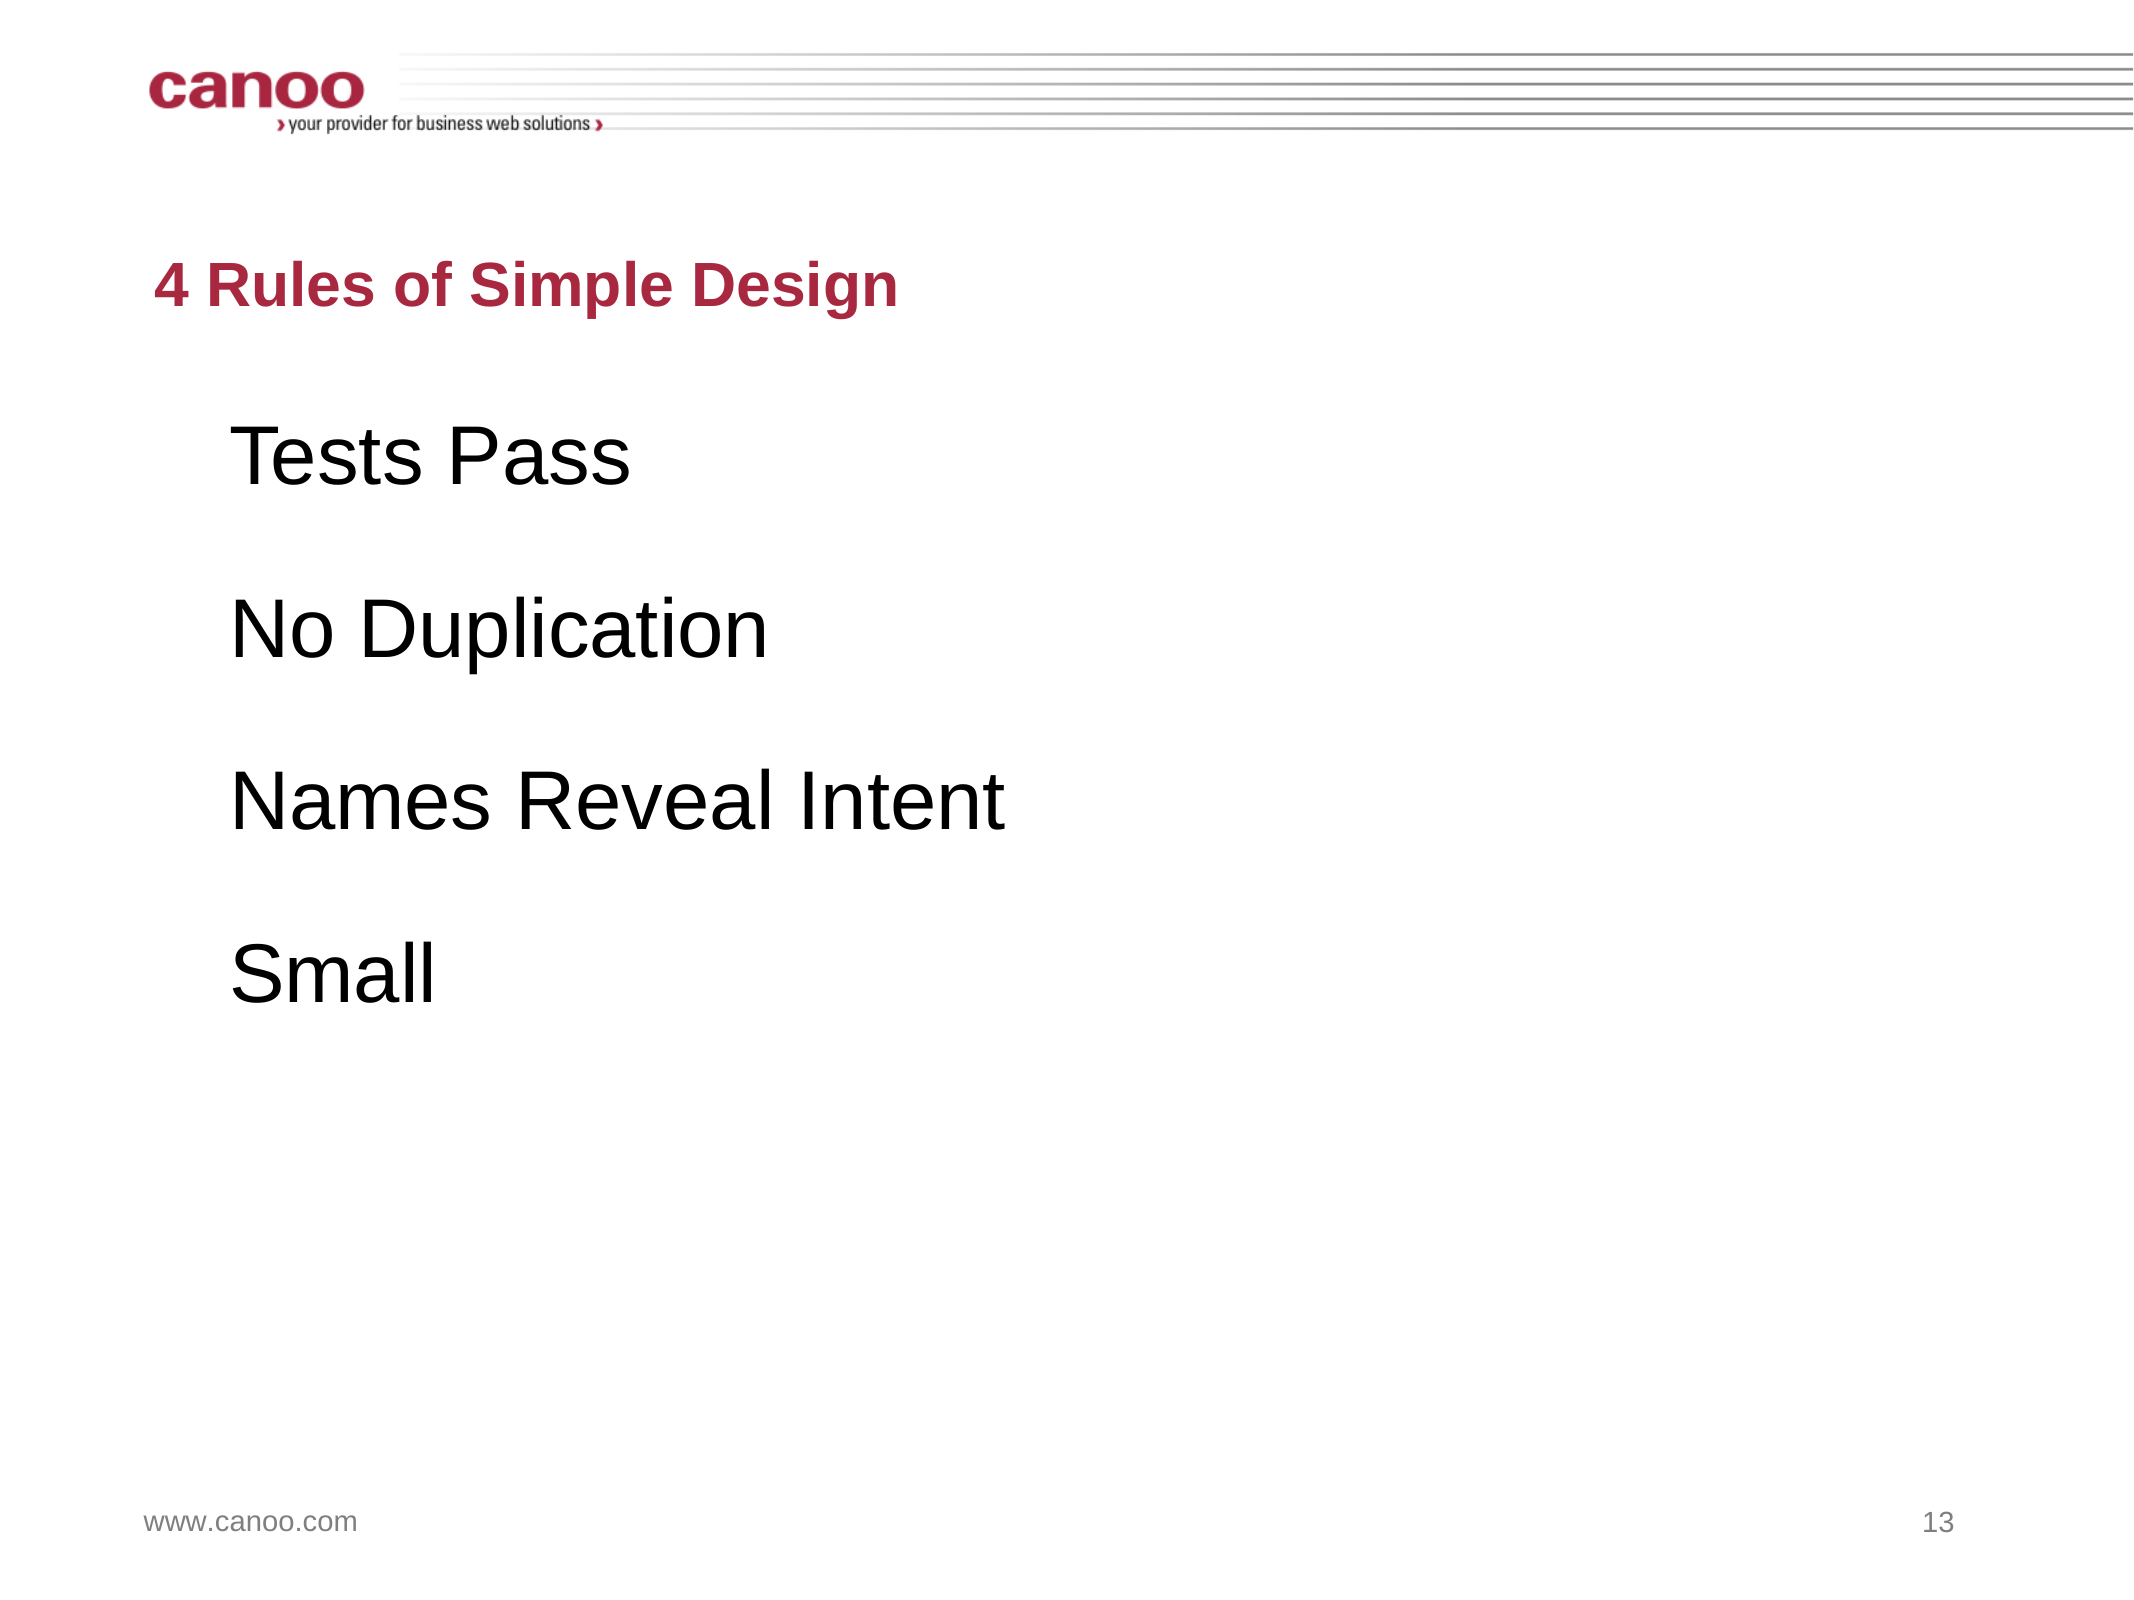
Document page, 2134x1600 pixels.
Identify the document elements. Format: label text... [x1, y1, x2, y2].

picture [0, 21, 2134, 188]
list Tests Pass No Duplication Names Reveal Intent Small [145, 391, 1959, 1405]
text_box <number> [1912, 1495, 1965, 1546]
title 4 Rules of Simple Design [145, 233, 1961, 328]
